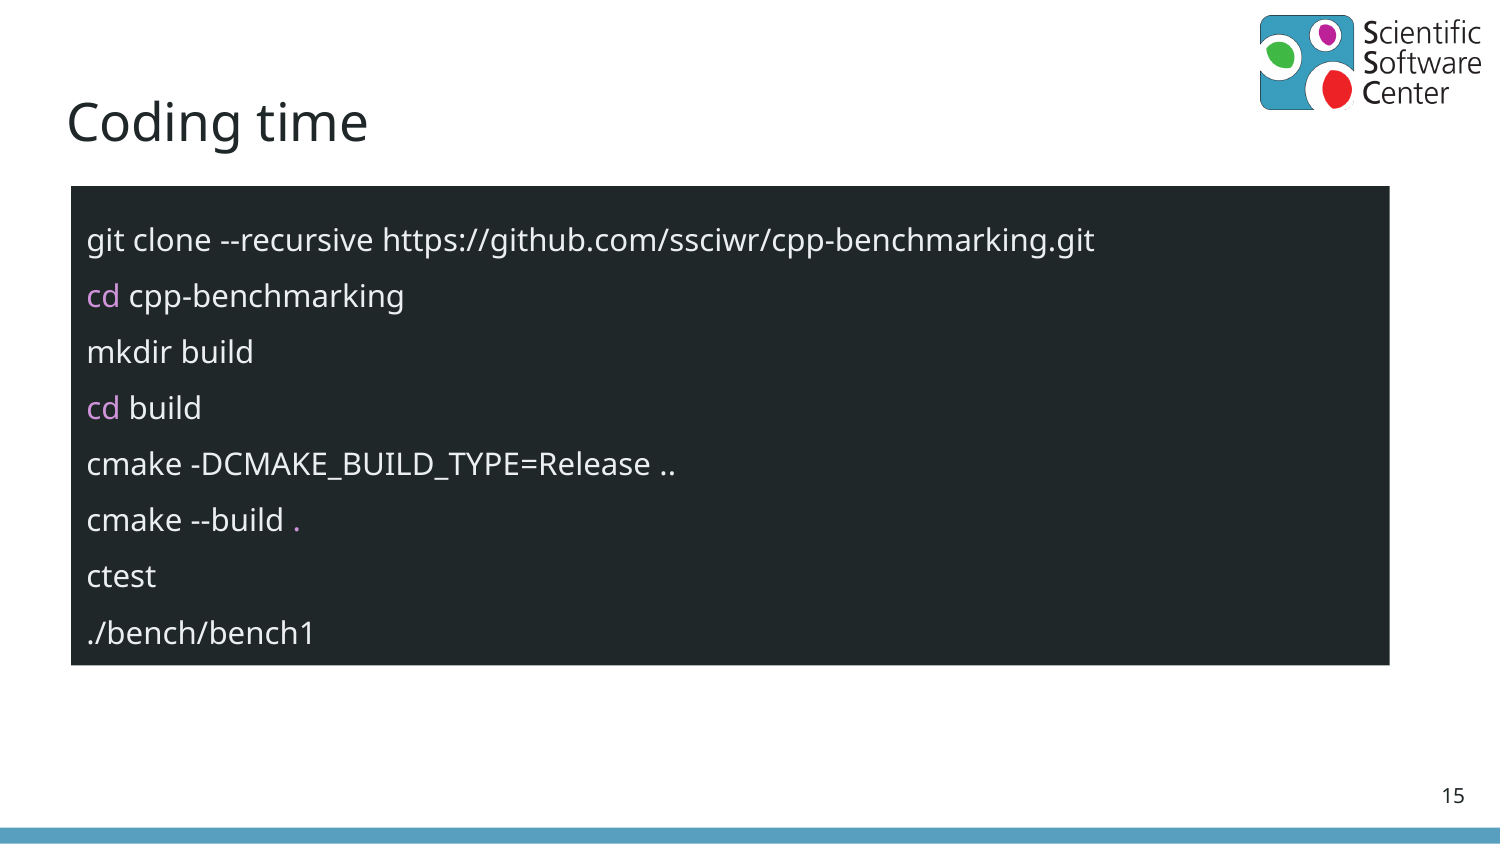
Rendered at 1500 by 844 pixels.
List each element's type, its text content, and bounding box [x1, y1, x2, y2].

text_box git clone --recursive https://github.com/ssciwr/cpp-benchmarking.git cd cpp-benchmarking mkdir build cd build cmake -DCMAKE_BUILD_TYPE=Release .. cmake --build . ctest ./bench/bench1 [71, 186, 1390, 666]
slide_number <number> [1389, 764, 1480, 830]
picture [1260, 15, 1481, 110]
title Coding time [51, 72, 1449, 167]
